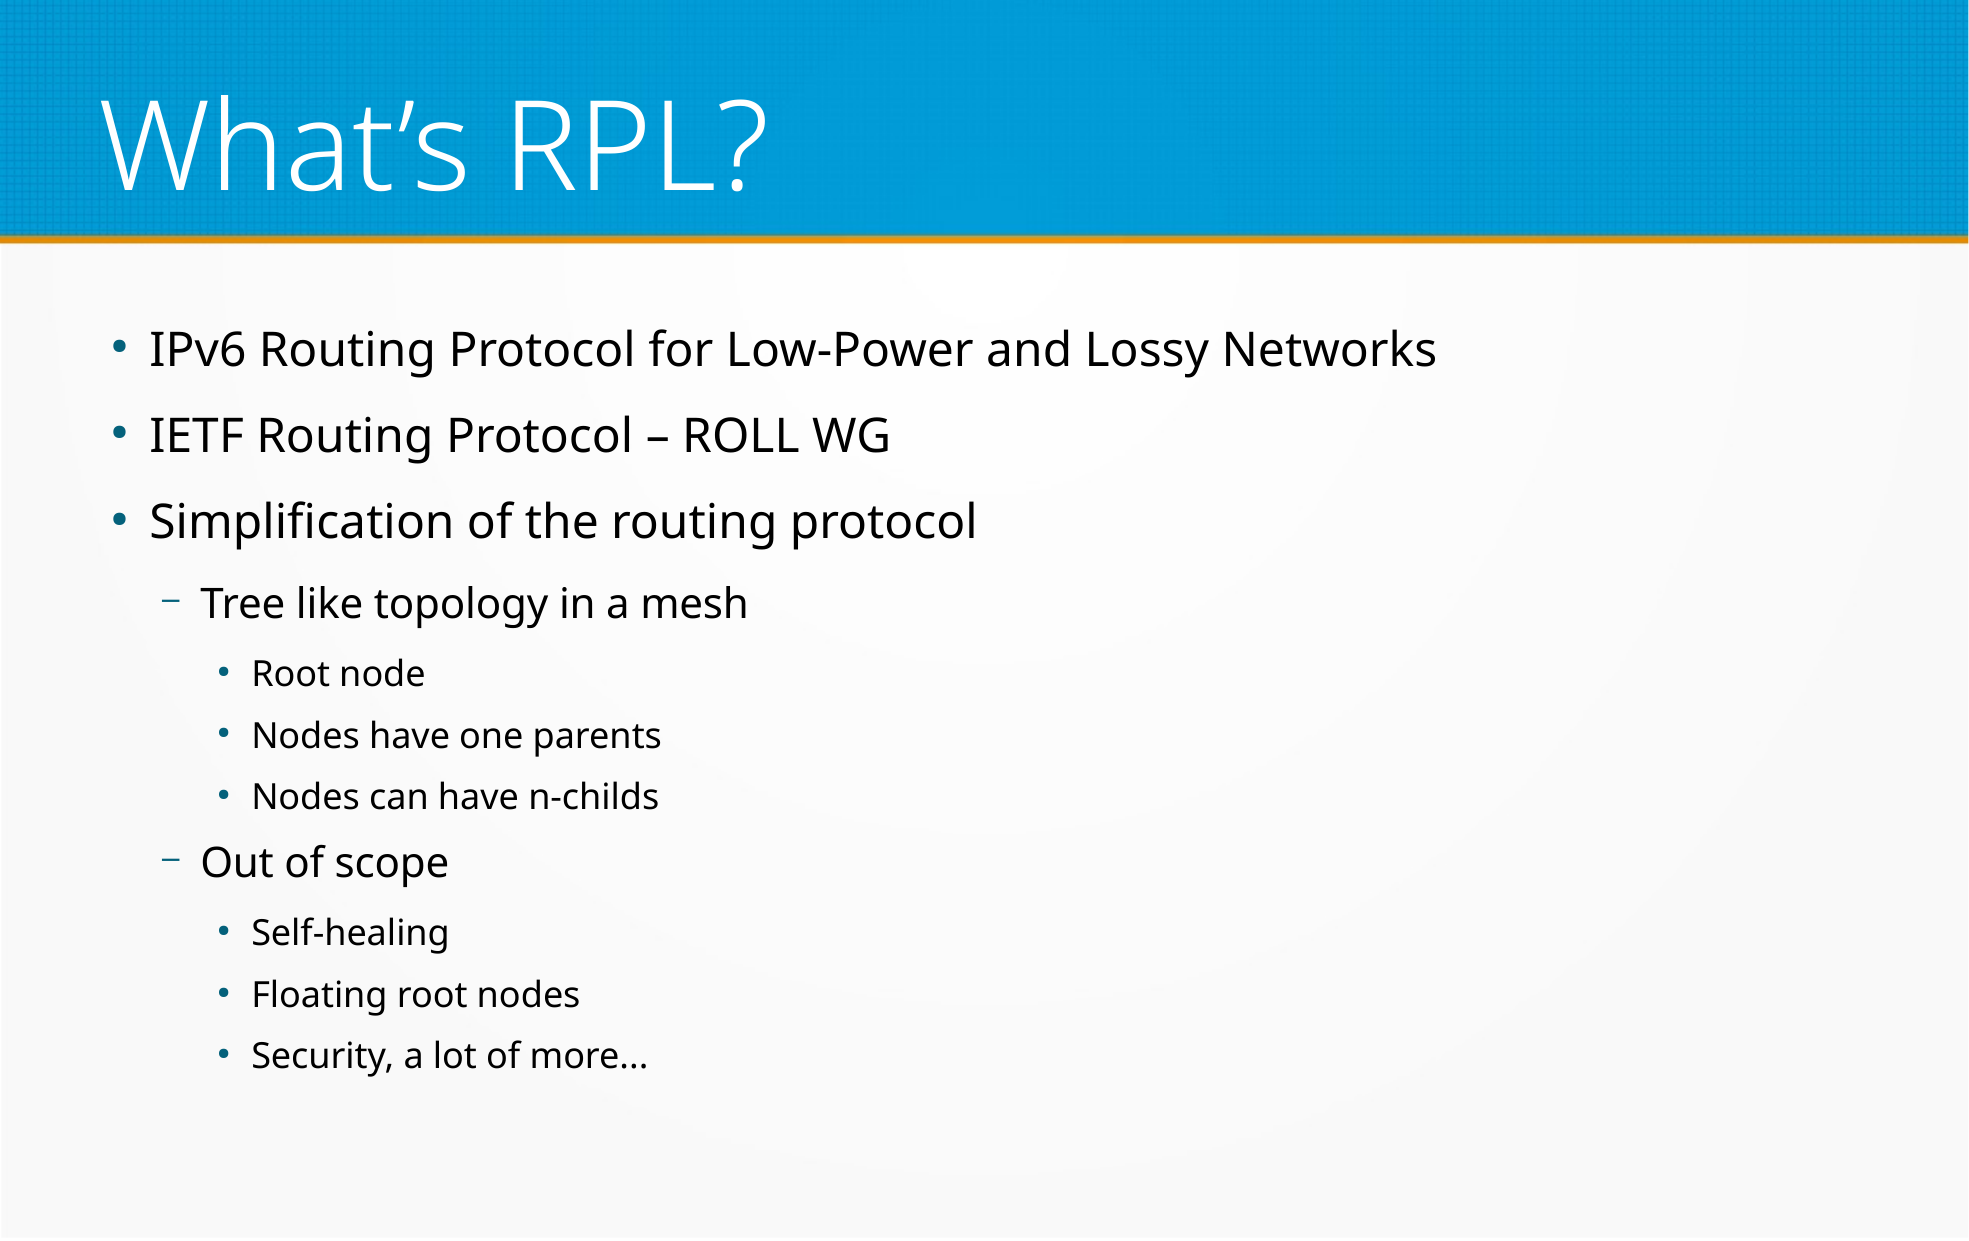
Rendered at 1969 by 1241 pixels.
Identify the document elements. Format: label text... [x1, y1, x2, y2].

title What’s RPL? [98, 19, 1870, 227]
picture [0, 233, 1969, 1241]
list IPv6 Routing Protocol for Low-Power and Lossy Networks IETF Routing Protocol – ROLL WG Simplification of the routing protocol Tree like topology in a mesh Root node Nodes have one parents Nodes can have n-childs Out of scope Self-healing Floating root nodes Security, a lot of more... [98, 315, 1861, 1081]
